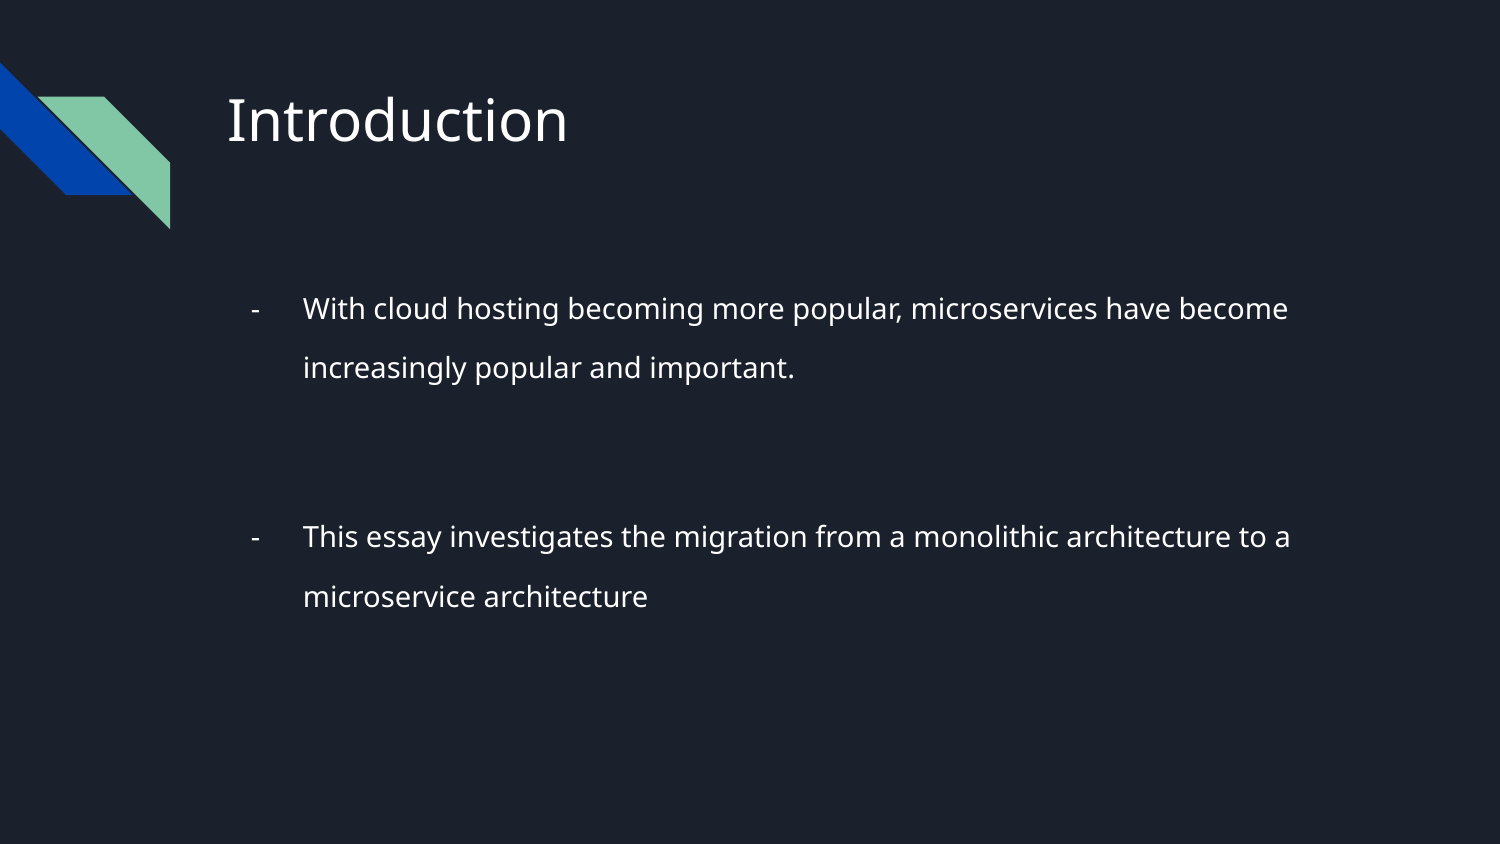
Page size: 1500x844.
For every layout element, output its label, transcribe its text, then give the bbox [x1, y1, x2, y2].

title Introduction [212, 64, 1368, 215]
list With cloud hosting becoming more popular, microservices have become increasingly popular and important. This essay investigates the migration from a monolithic architecture to a microservice architecture [212, 253, 1368, 731]
